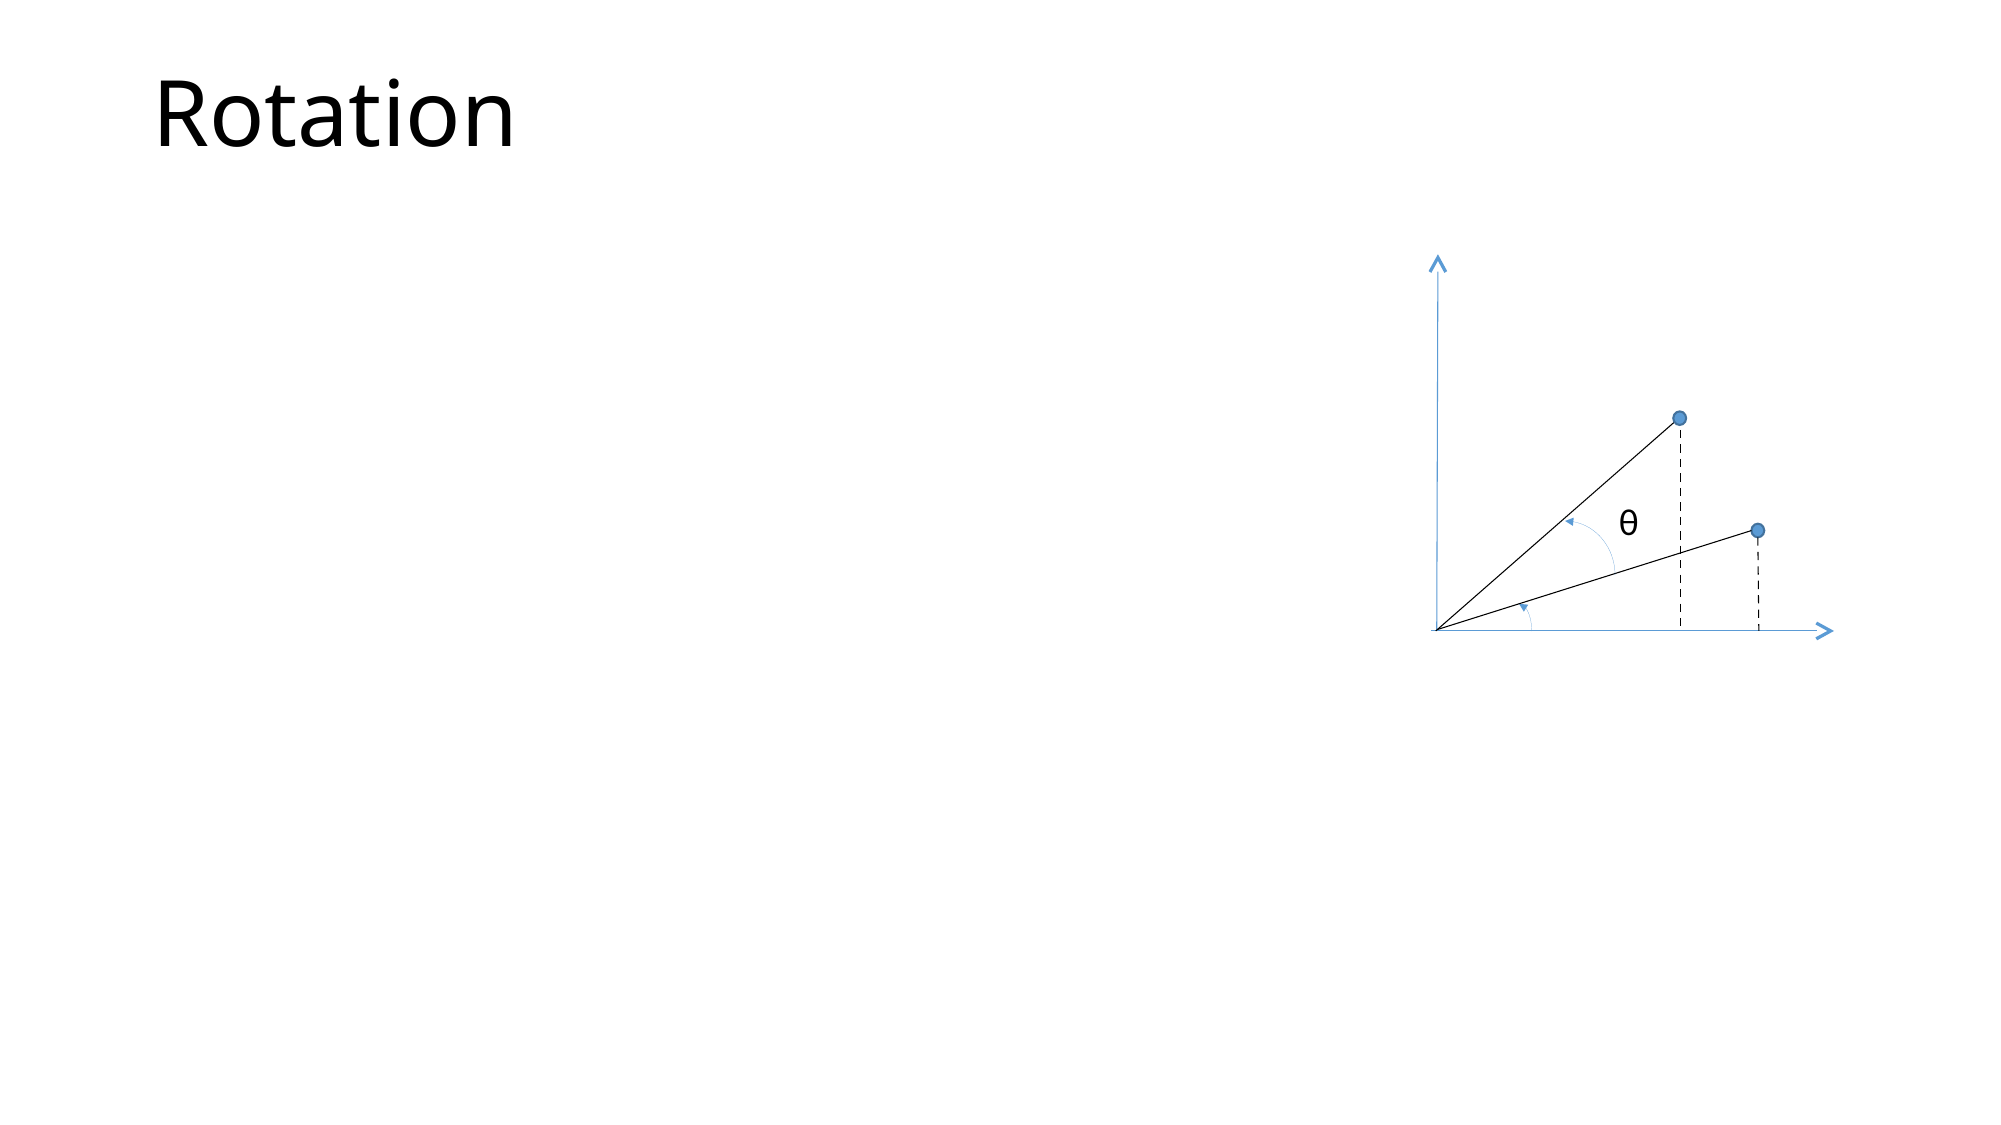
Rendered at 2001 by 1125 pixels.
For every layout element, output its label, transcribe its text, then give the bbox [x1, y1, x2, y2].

text_box θ [1603, 491, 1639, 551]
title Rotation [137, 59, 1863, 278]
text_box [1751, 523, 1765, 538]
text_box θ [1603, 542, 1609, 551]
text_box [1673, 411, 1687, 425]
